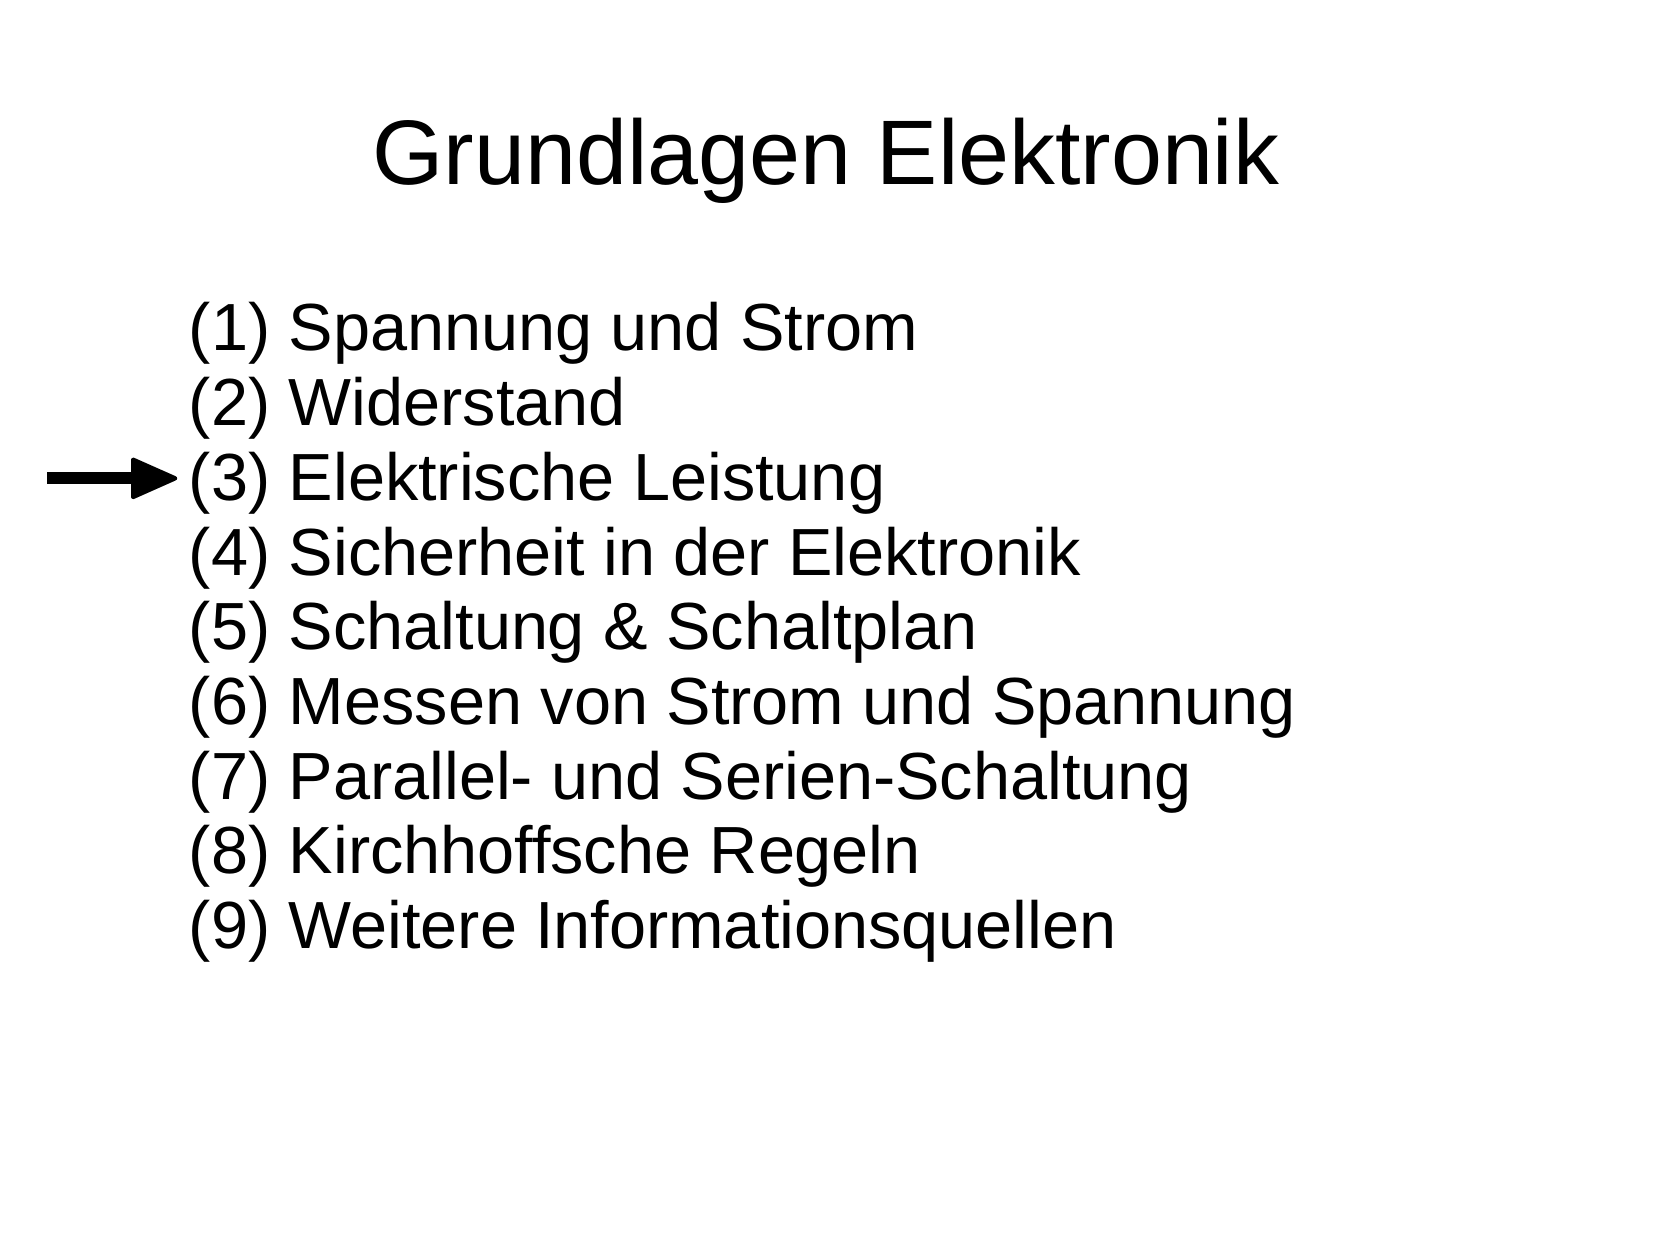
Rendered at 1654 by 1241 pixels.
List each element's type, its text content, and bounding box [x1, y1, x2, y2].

title Grundlagen Elektronik [82, 49, 1571, 257]
subtitle Spannung und Strom Widerstand Elektrische Leistung Sicherheit in der Elektronik Schaltung & Schaltplan Messen von Strom und Spannung Parallel- und Serien-Schaltung Kirchhoffsche Regeln Weitere Informationsquellen [188, 290, 1571, 1010]
